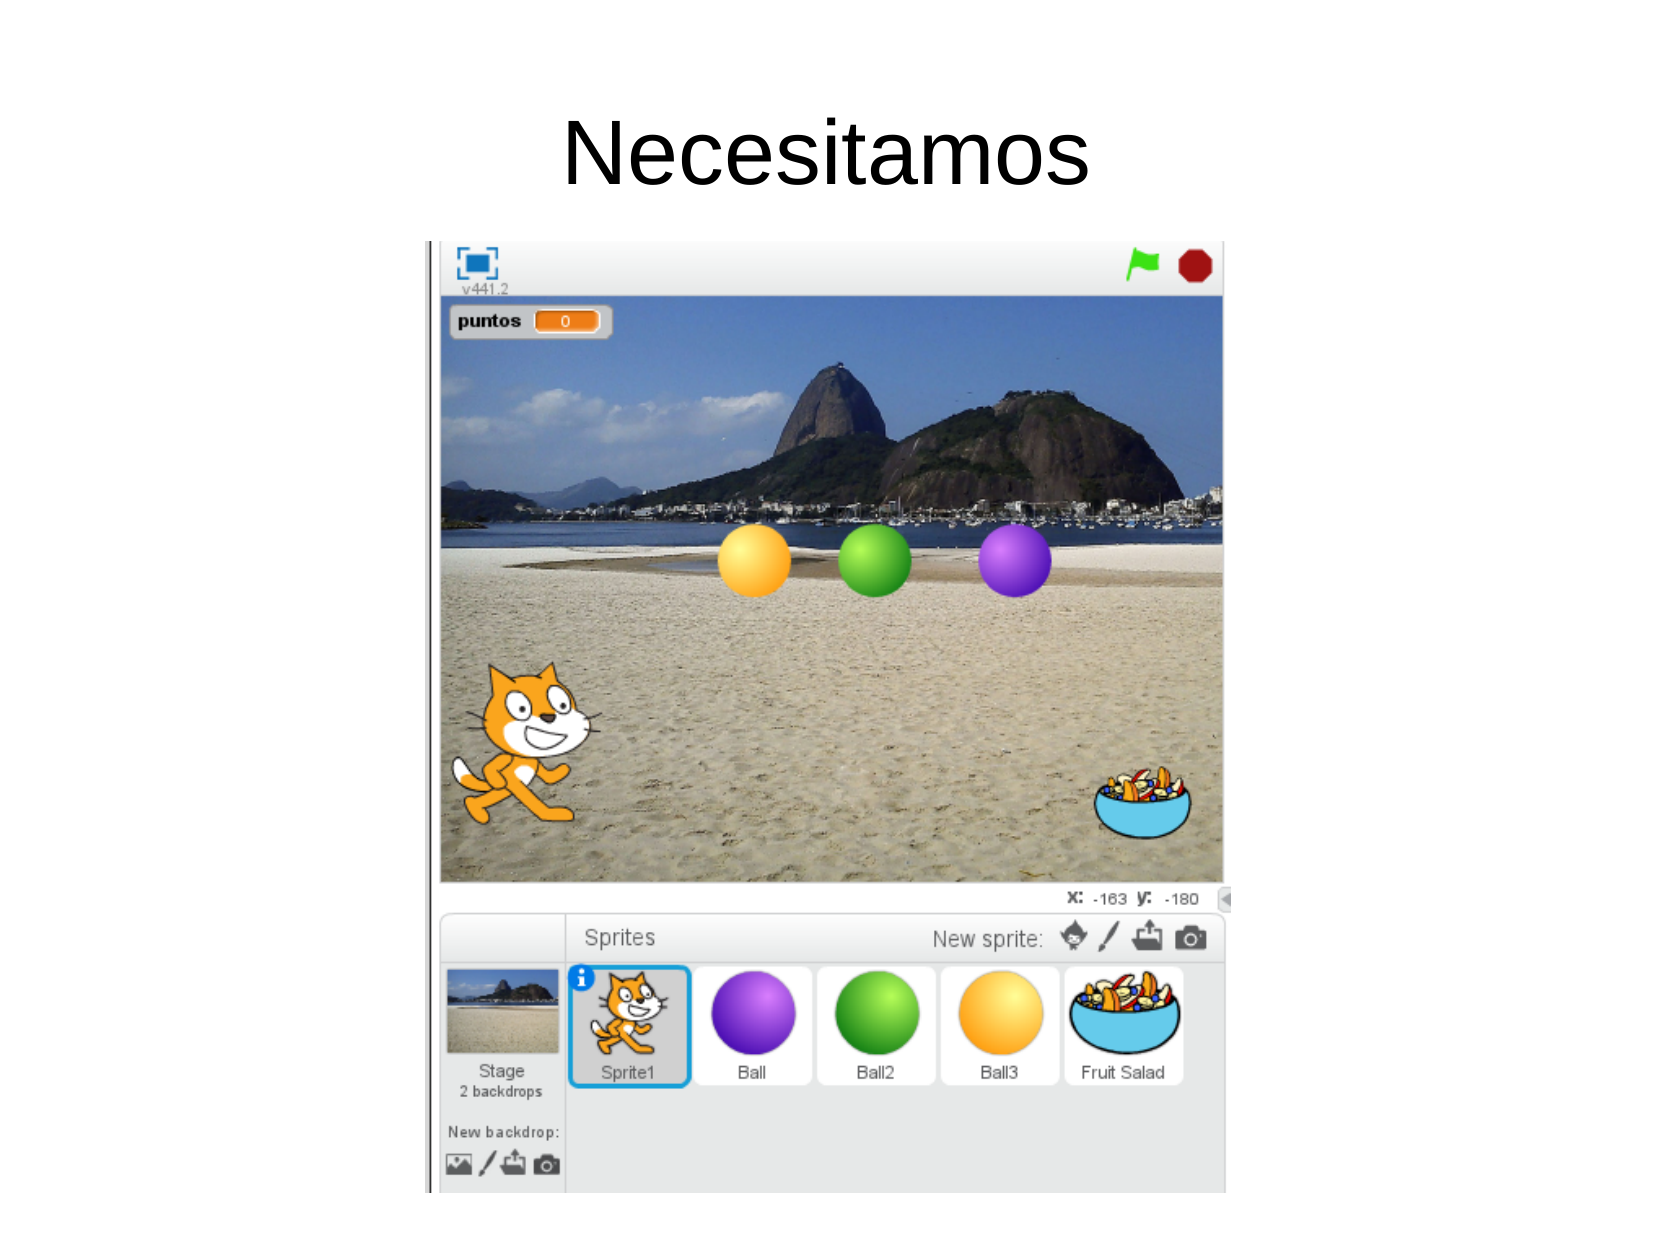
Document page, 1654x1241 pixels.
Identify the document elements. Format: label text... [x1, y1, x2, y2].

title Necesitamos [82, 49, 1571, 257]
picture [425, 241, 1231, 1193]
